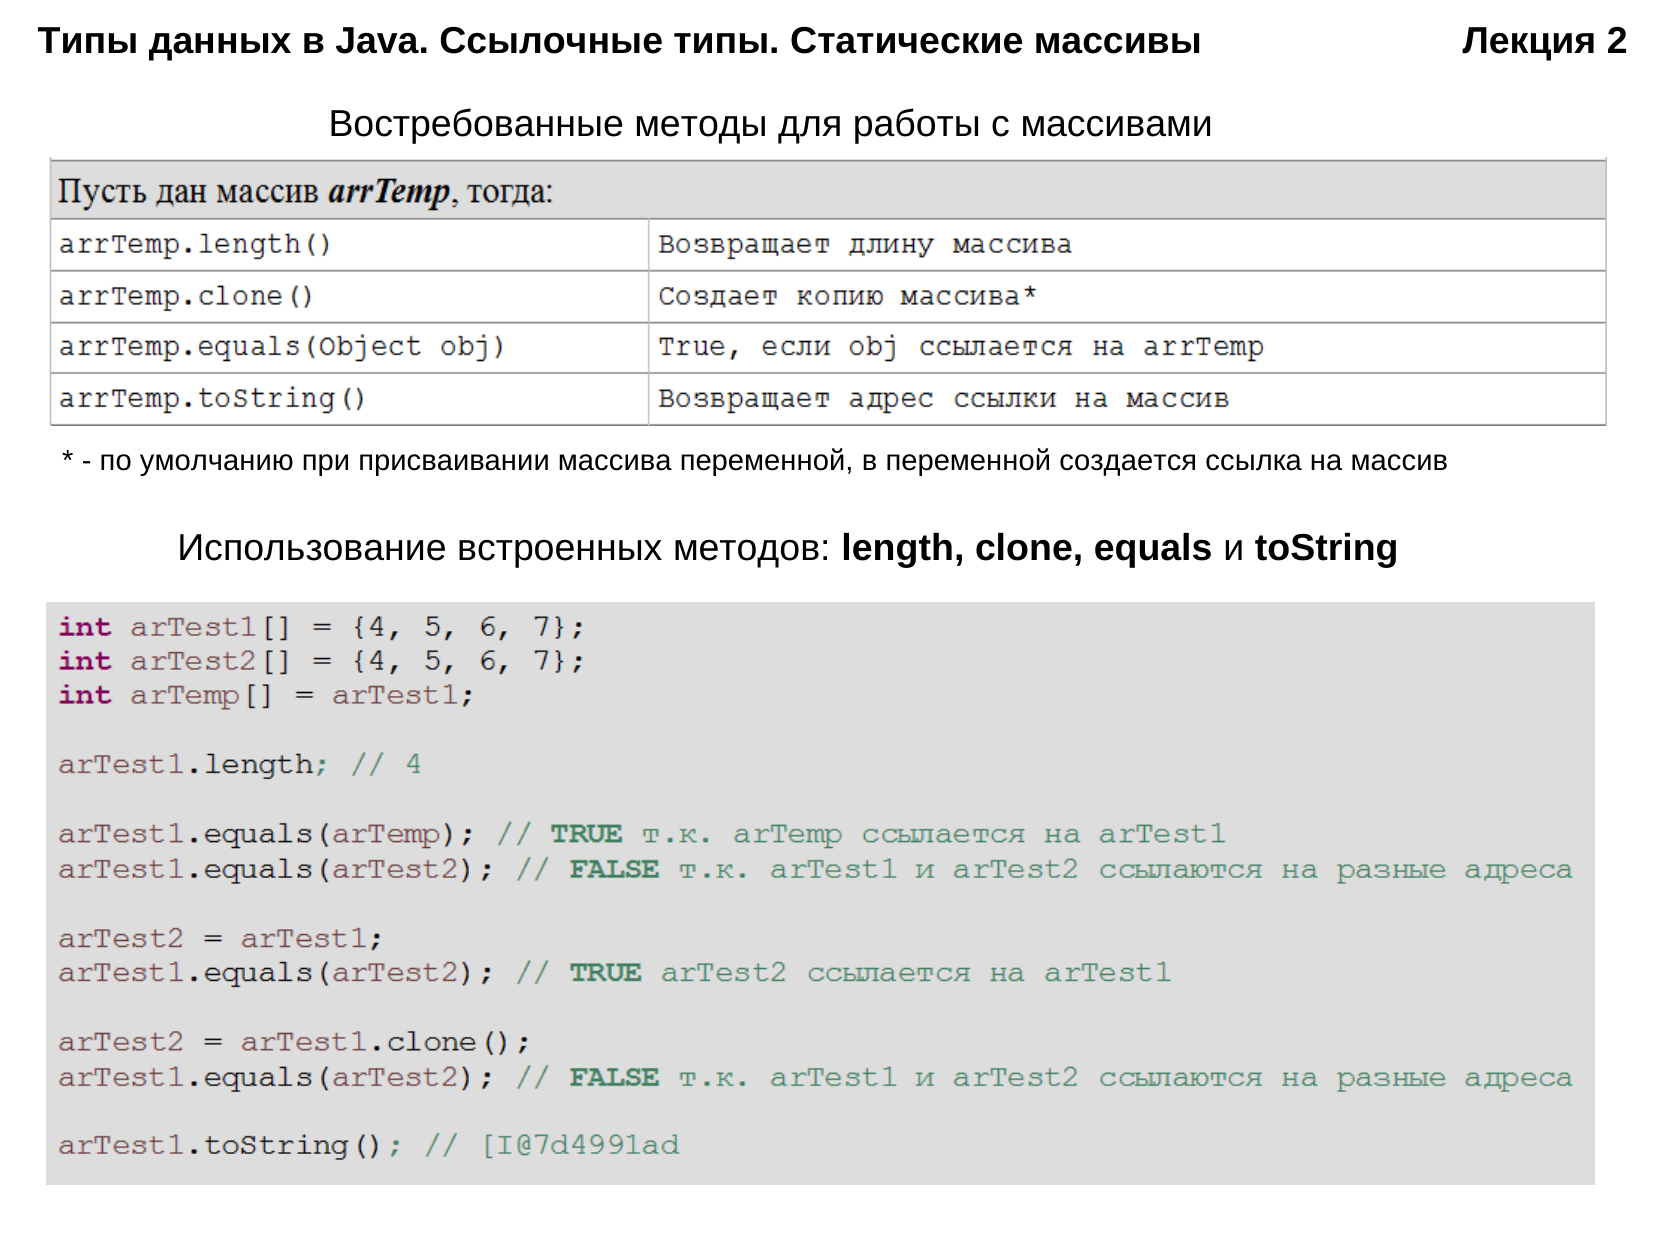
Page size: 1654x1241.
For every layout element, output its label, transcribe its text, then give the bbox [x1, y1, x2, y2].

text_box Востребованные методы для работы с массивами [313, 95, 1229, 153]
text_box * - по умолчанию при присваивании массива переменной, в переменной создается ссылка на массив [47, 436, 1465, 485]
text_box Типы данных в Java. Ссылочные типы. Статические массивы Лекция 2 [35, 24, 1630, 96]
picture [47, 157, 1607, 426]
picture [46, 602, 1595, 1185]
text_box Использование встроенных методов: length, clone, equals и toString [162, 519, 1414, 577]
